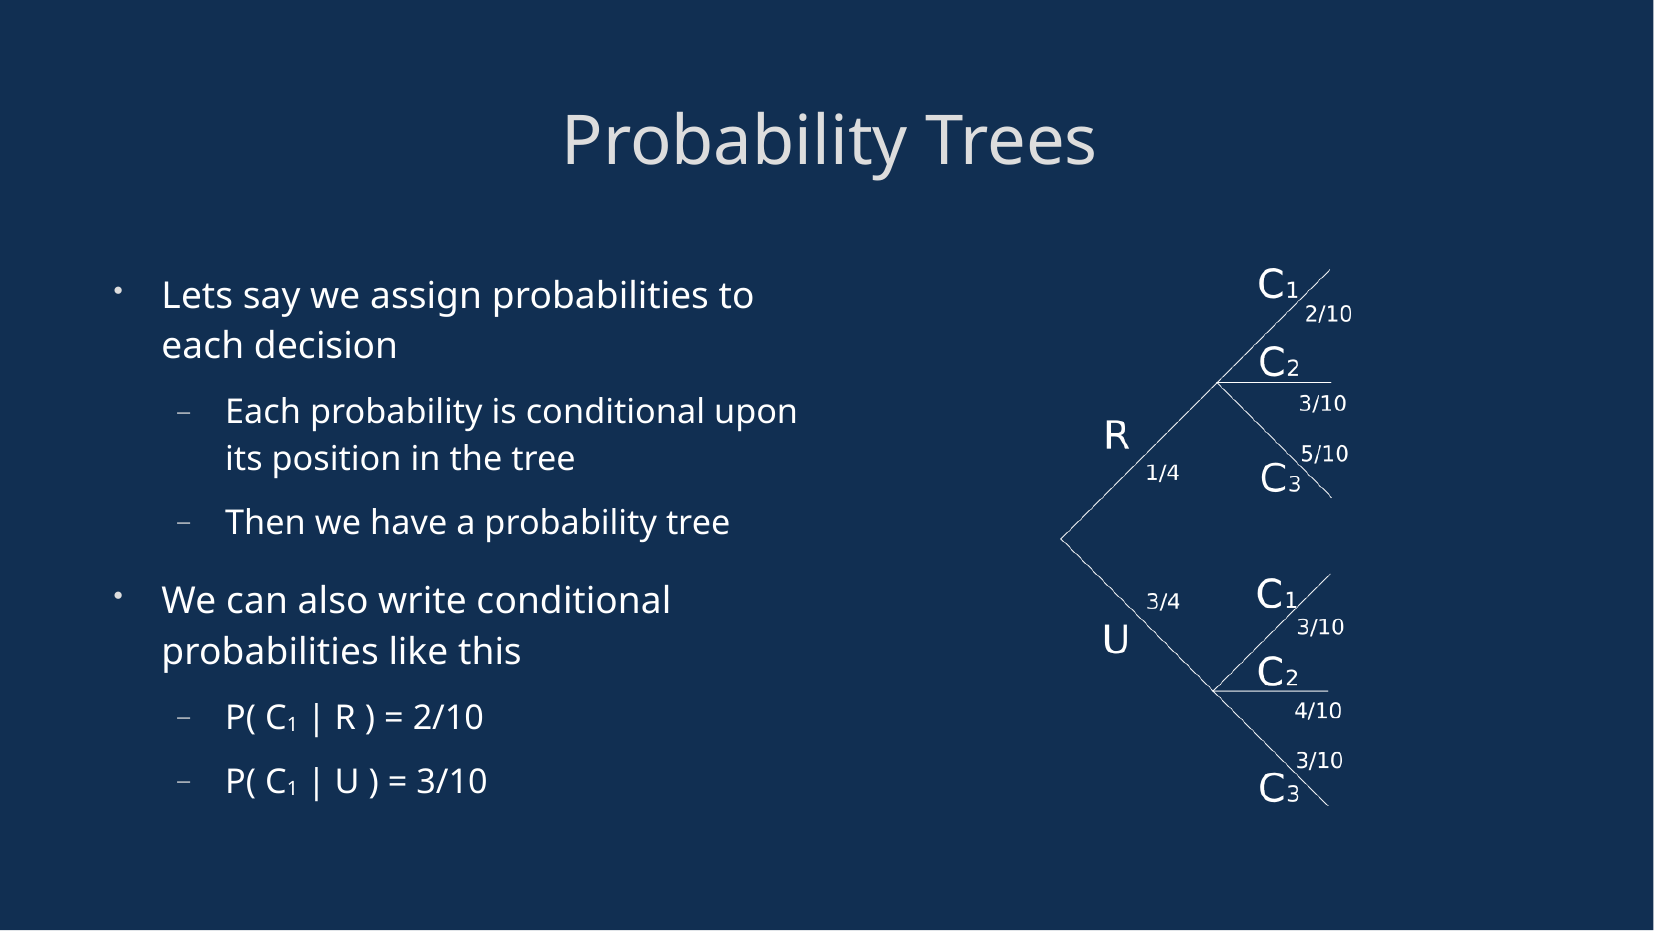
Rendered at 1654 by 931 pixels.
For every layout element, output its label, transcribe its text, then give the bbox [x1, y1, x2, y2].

list Lets say we assign probabilities to each decision Each probability is conditional upon its position in the tree Then we have a probability tree We can also write conditional probabilities like this P( C1 | R ) = 2/10 P( C1 | U ) = 3/10 [97, 268, 813, 806]
picture [1060, 268, 1351, 806]
title Probability Trees [97, 56, 1563, 220]
